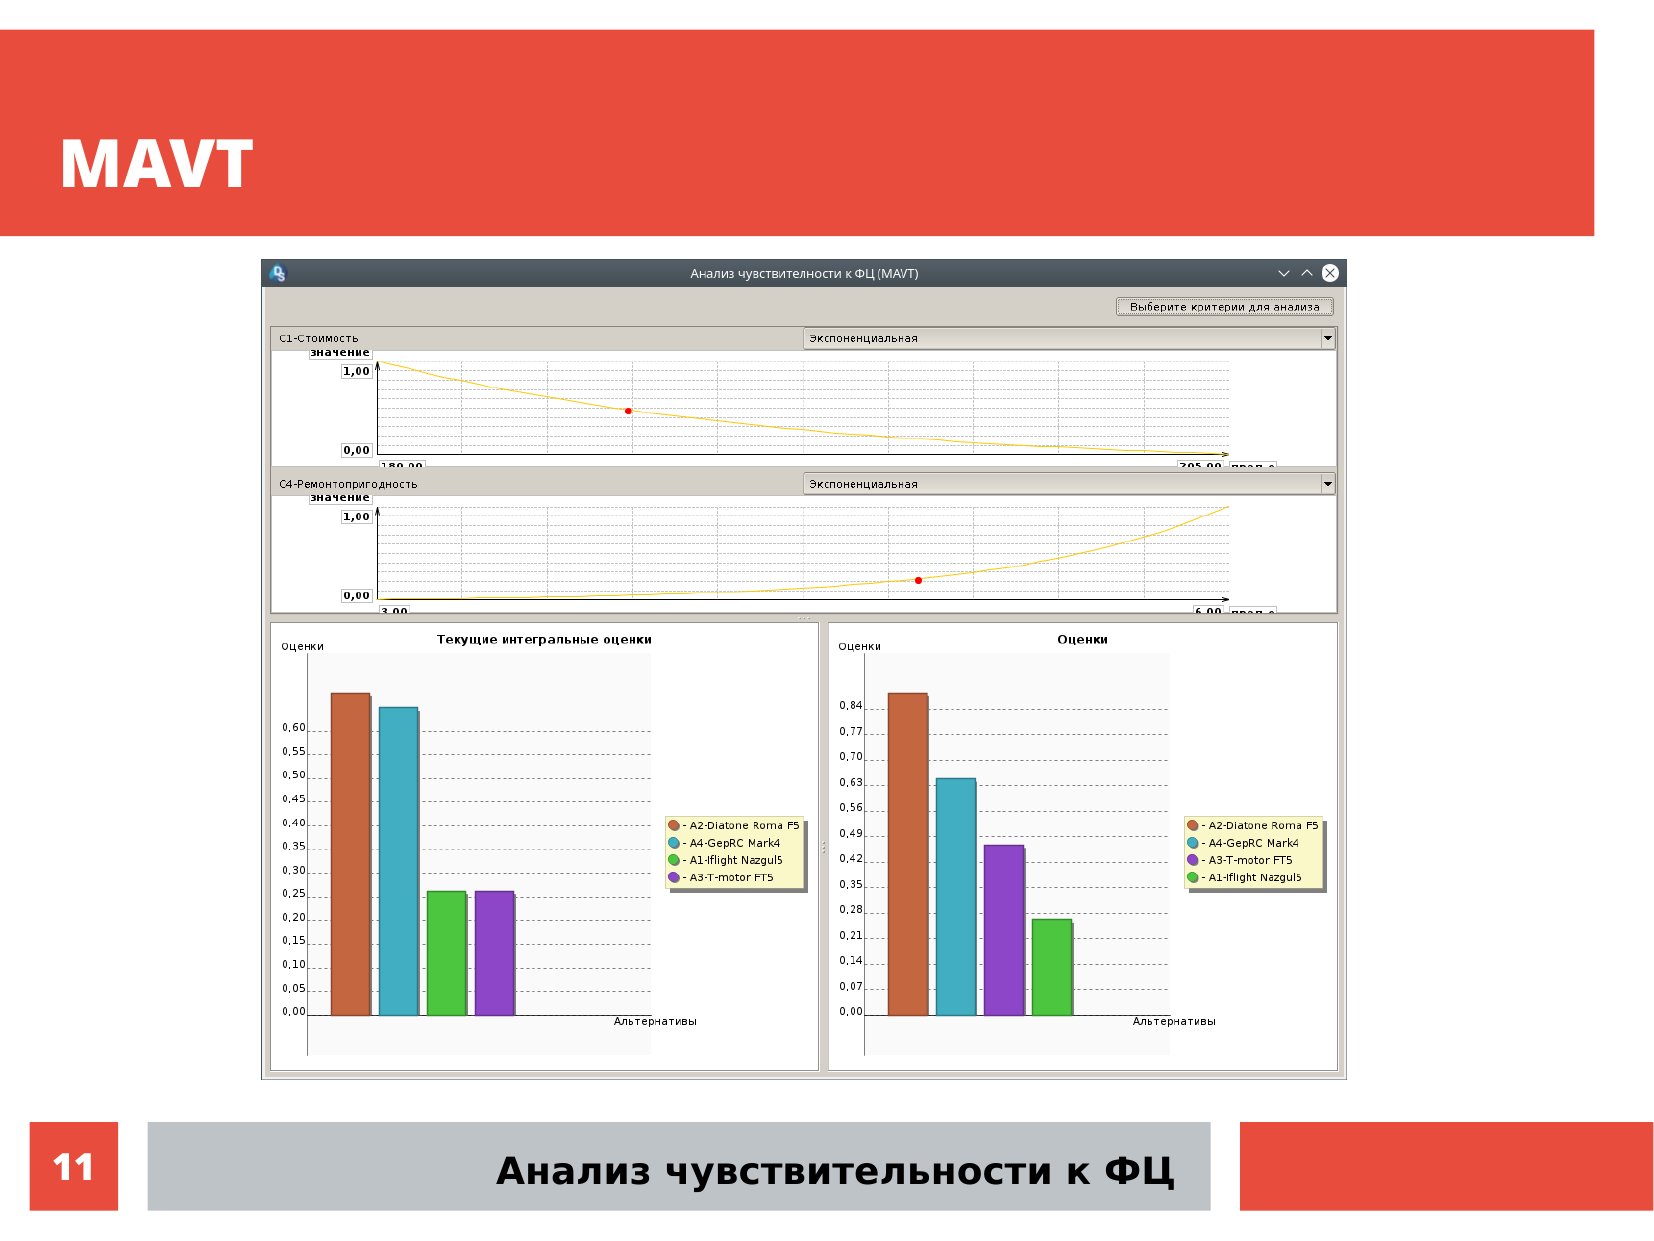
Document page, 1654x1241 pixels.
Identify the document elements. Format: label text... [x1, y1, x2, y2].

title Анализ чувствительности к ФЦ [496, 1122, 1182, 1193]
picture [261, 259, 1347, 1080]
title MAVT [59, 59, 1595, 207]
